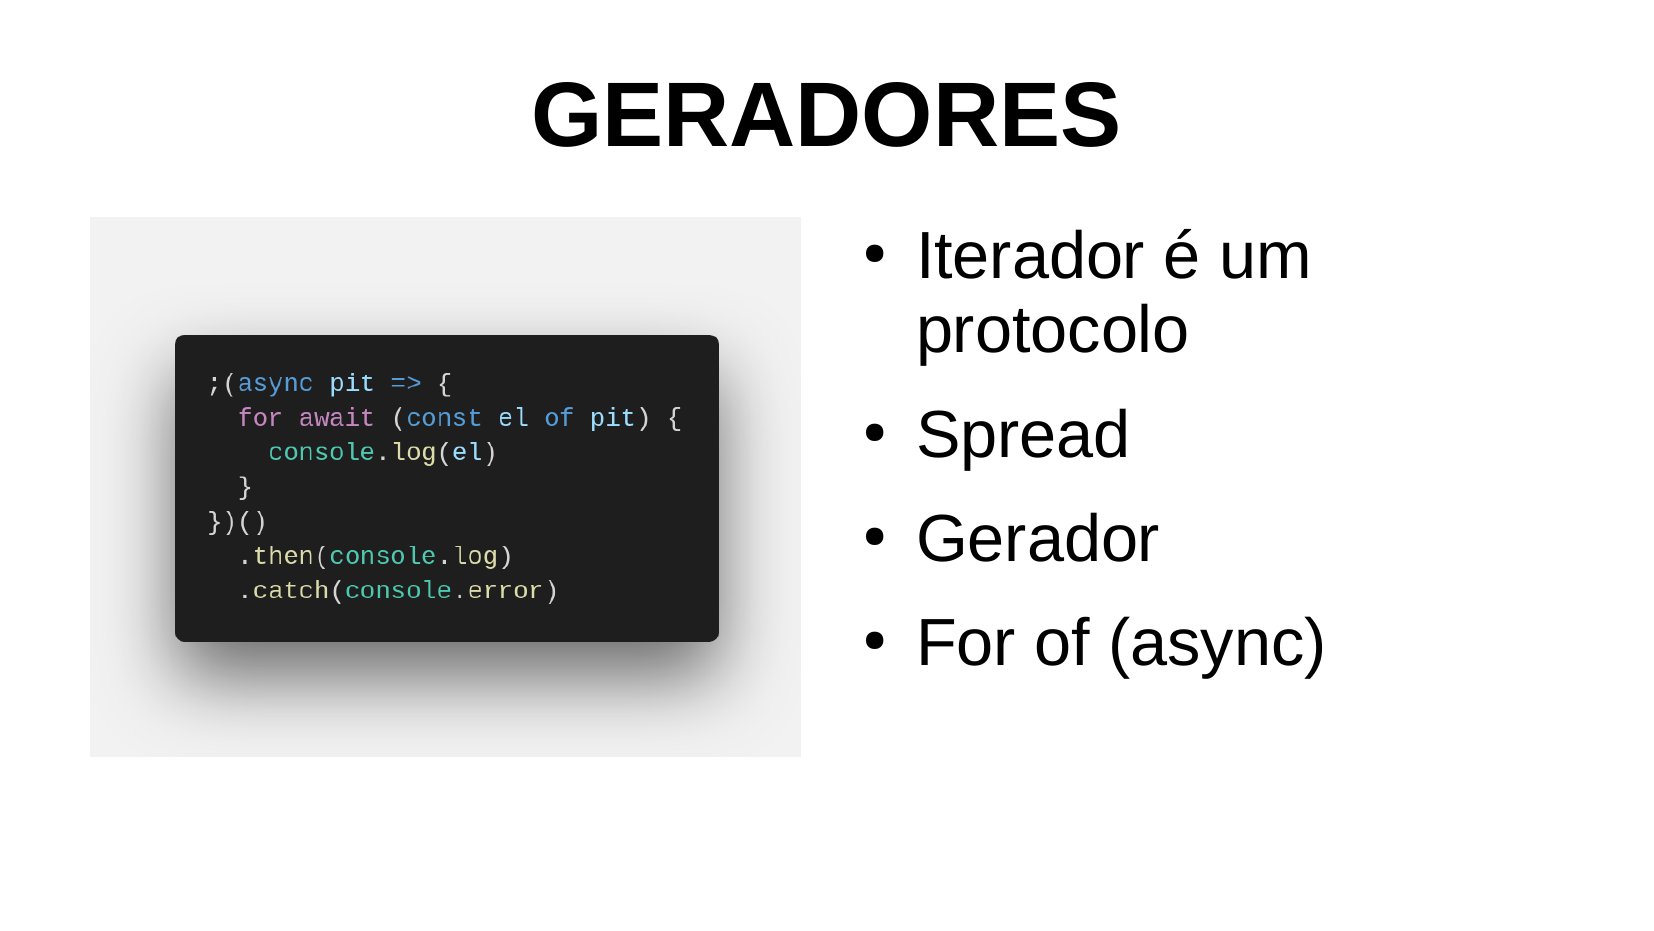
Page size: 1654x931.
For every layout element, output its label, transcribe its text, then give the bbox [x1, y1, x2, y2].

picture [90, 217, 801, 758]
list Iterador é um protocolo Spread Gerador For of (async) [845, 217, 1572, 758]
title GERADORES [82, 37, 1571, 193]
